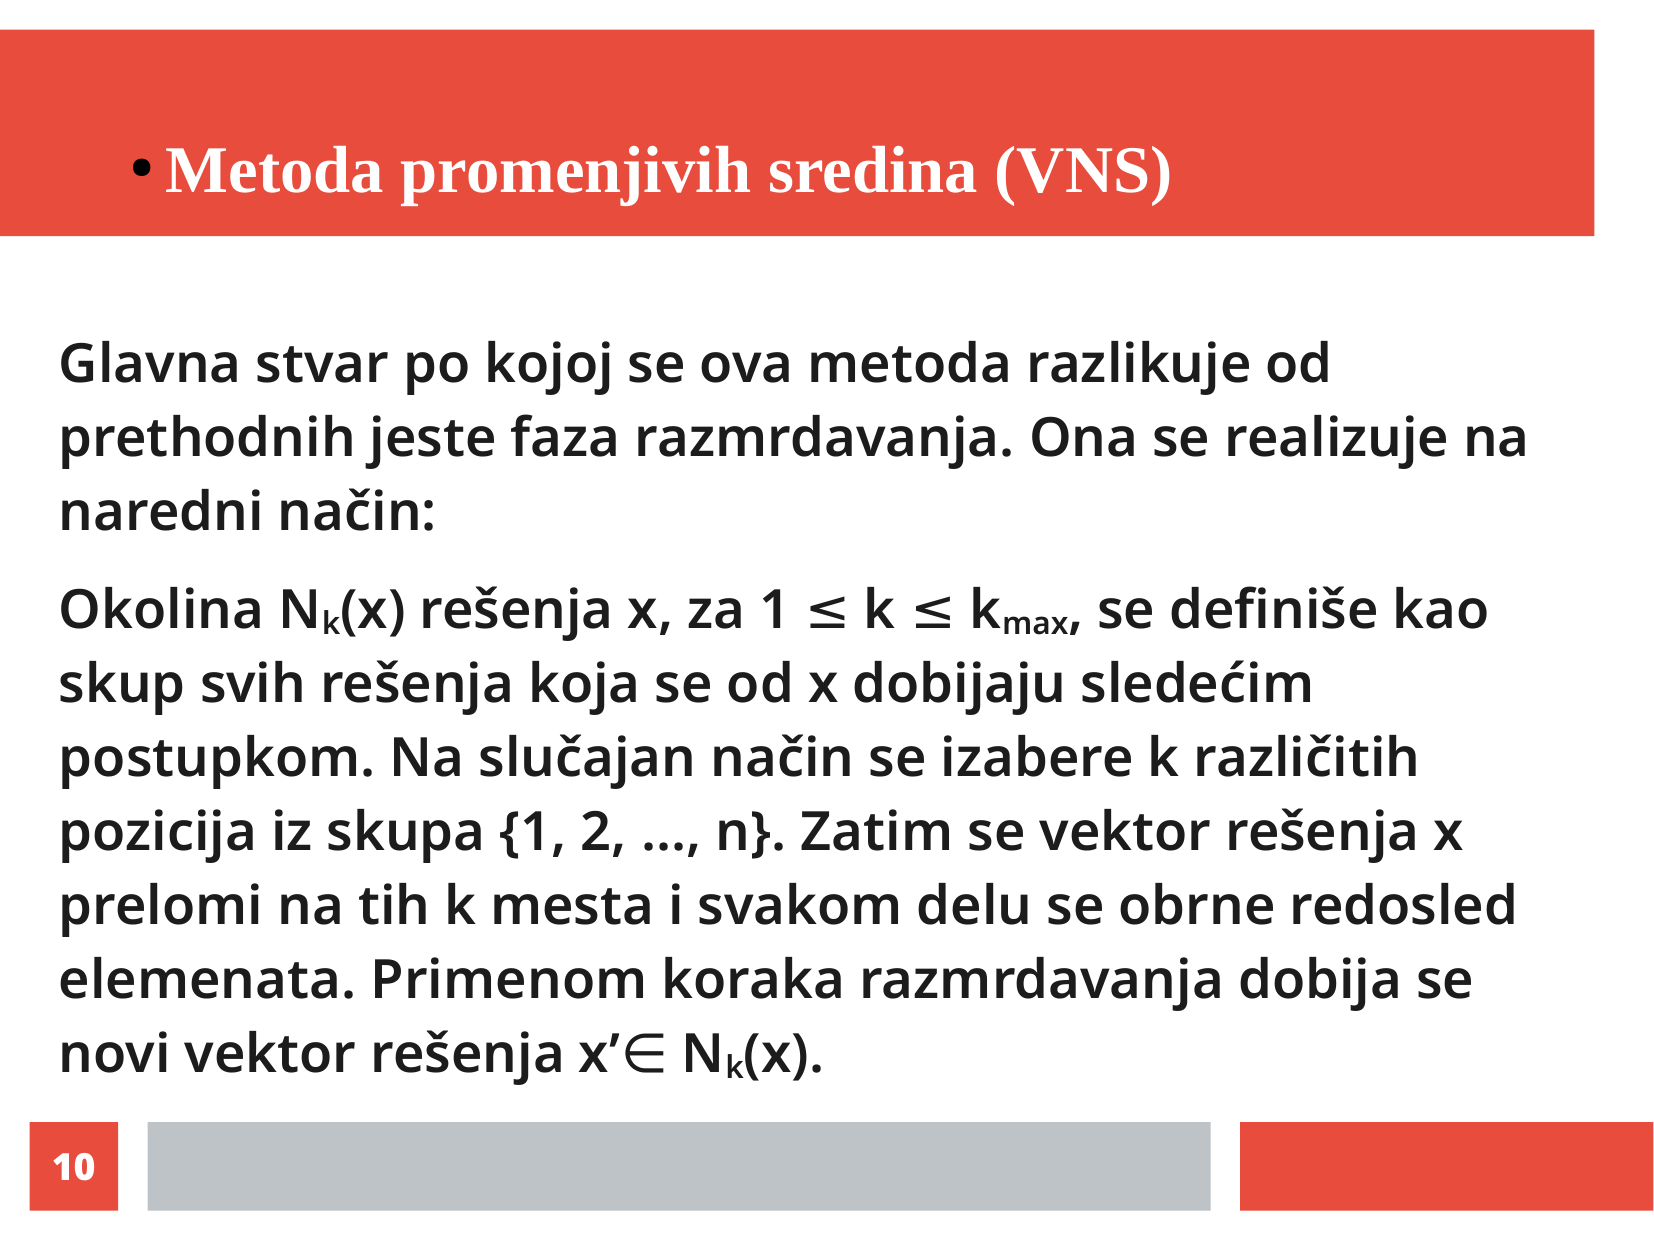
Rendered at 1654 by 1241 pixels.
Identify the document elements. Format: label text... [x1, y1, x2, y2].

list Glavna stvar po kojoj se ova metoda razlikuje od prethodnih jeste faza razmrdavanja. Ona se realizuje na naredni način: Okolina Nk(x) rešenja x, za 1 ≤ k ≤ kmax, se definiše kao skup svih rešenja koja se od x dobijaju sledećim postupkom. Na slučajan način se izabere k različitih pozicija iz skupa {1, 2, ..., n}. Zatim se vektor rešenja x prelomi na tih k mesta i svakom delu se obrne redosled elemenata. Primenom koraka razmrdavanja dobija se novi vektor rešenja x’∈ Nk(x). [59, 324, 1565, 1093]
title Metoda promenjivih sredina (VNS) [59, 59, 1595, 207]
